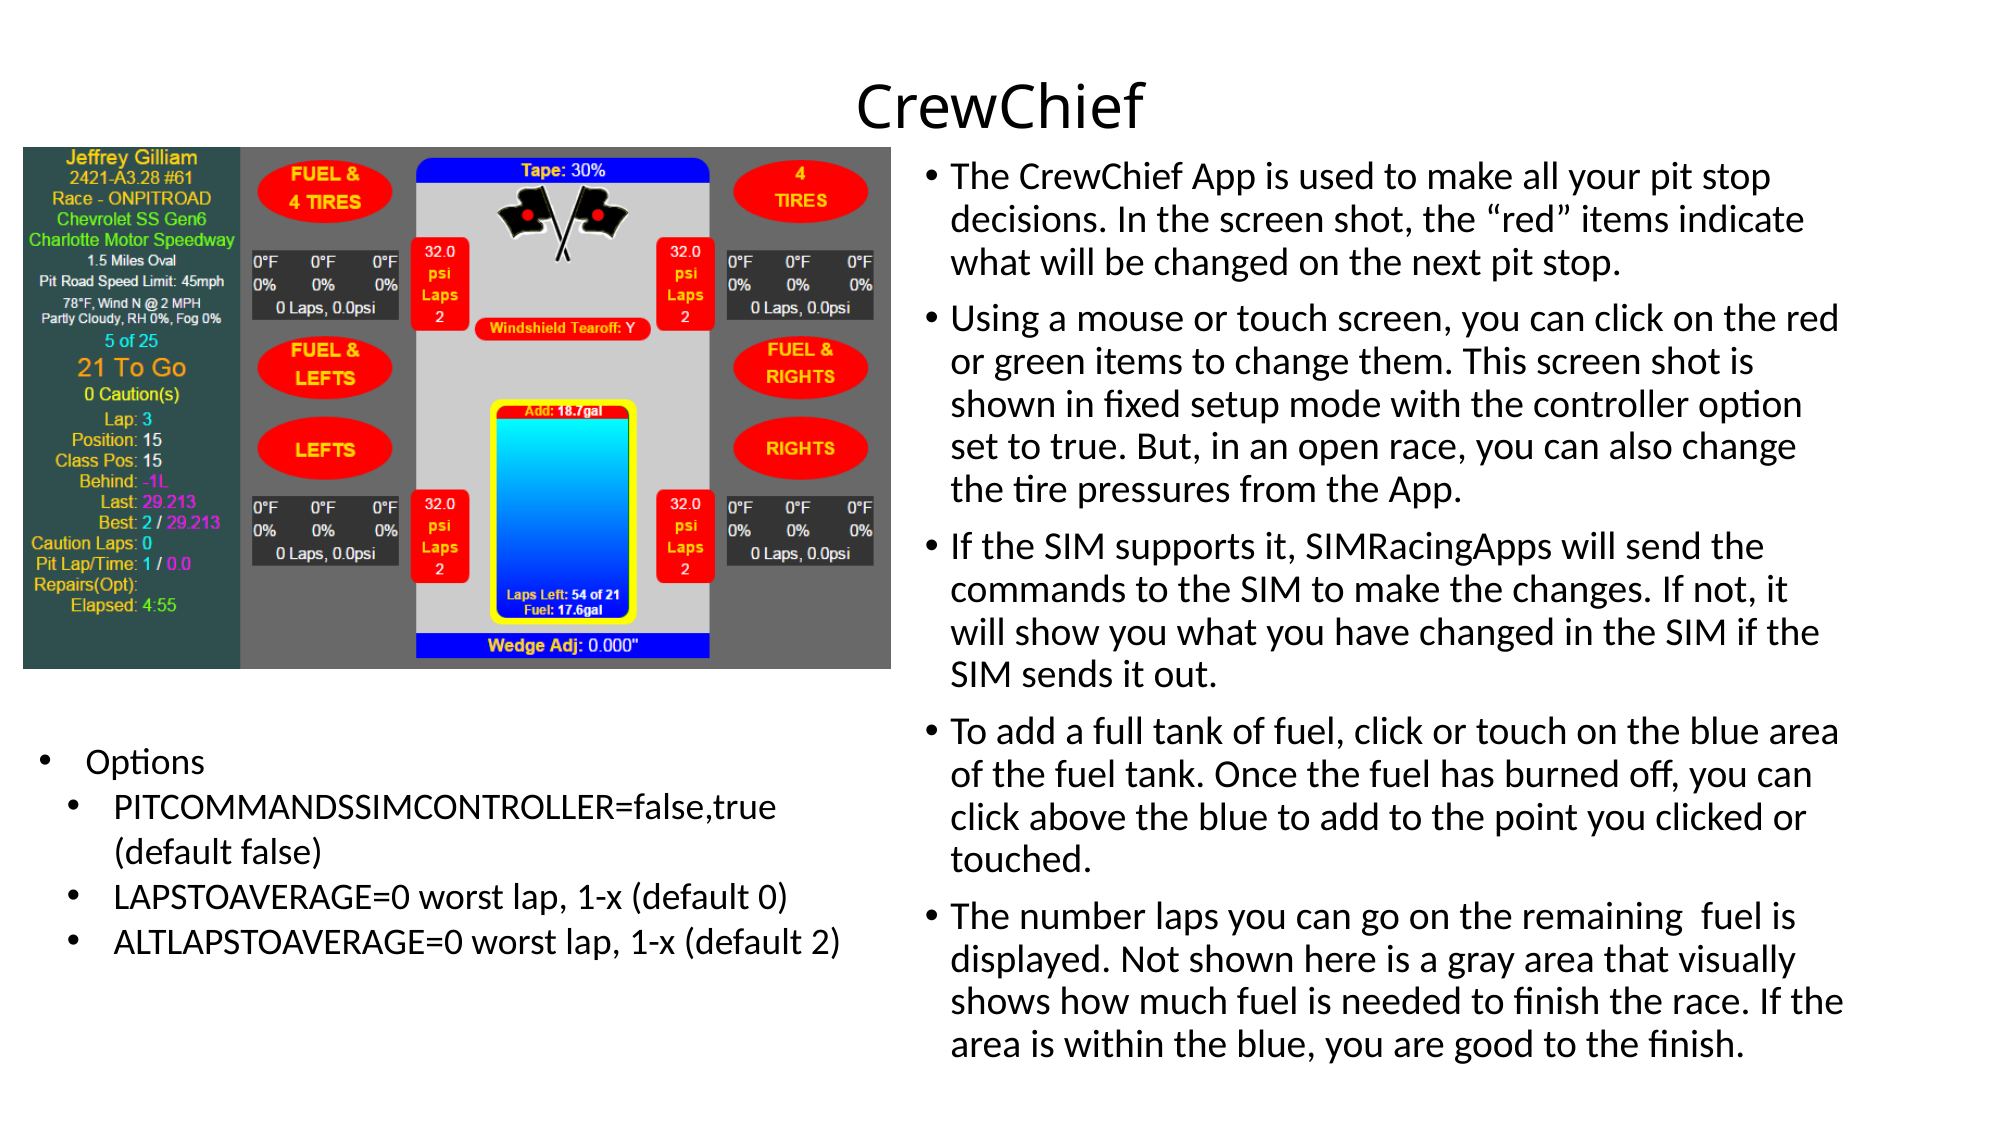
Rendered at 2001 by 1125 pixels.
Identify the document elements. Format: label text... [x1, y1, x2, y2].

title CrewChief [137, 59, 1863, 148]
picture [23, 147, 891, 669]
text_box Options PITCOMMANDSSIMCONTROLLER=false,true (default false) LAPSTOAVERAGE=0 worst lap, 1-x (default 0) ALTLAPSTOAVERAGE=0 worst lap, 1-x (default 2) [23, 729, 891, 1015]
text_box The CrewChief App is used to make all your pit stop decisions. In the screen shot, the “red” items indicate what will be changed on the next pit stop. Using a mouse or touch screen, you can click on the red or green items to change them. This screen shot is shown in fixed setup mode with the controller option set to true. But, in an open race, you can also change the tire pressures from the App. If the SIM supports it, SIMRacingApps will send the commands to the SIM to make the changes. If not, it will show you what you have changed in the SIM if the SIM sends it out. To add a full tank of fuel, click or touch on the blue area of the fuel tank. Once the fuel has burned off, you can click above the blue to add to the point you clicked or touched. The number laps you can go on the remaining fuel is displayed. Not shown here is a gray area that visually shows how much fuel is needed to finish the race. If the area is within the blue, you are good to the finish. [909, 147, 1863, 1094]
